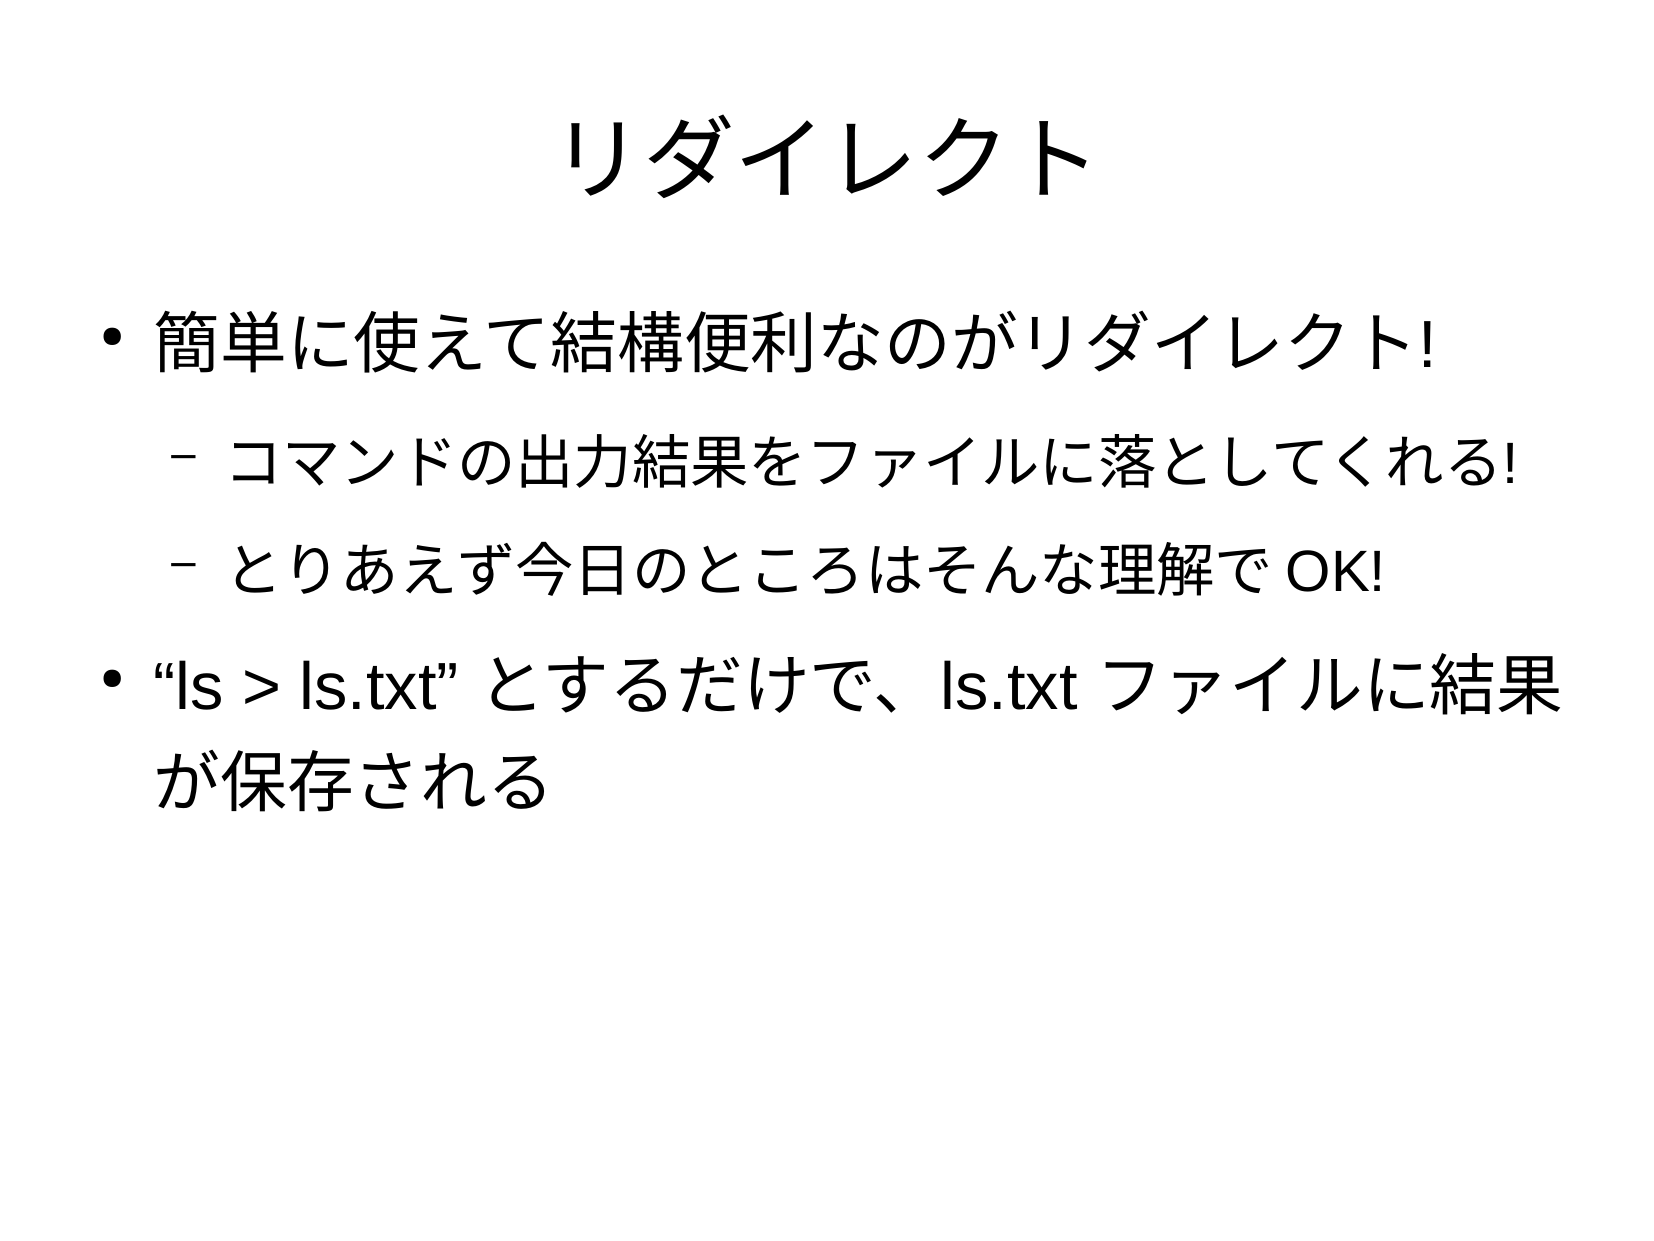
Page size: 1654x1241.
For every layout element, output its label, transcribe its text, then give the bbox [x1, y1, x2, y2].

title リダイレクト [82, 49, 1571, 257]
list 簡単に使えて結構便利なのがリダイレクト! コマンドの出力結果をファイルに落としてくれる! とりあえず今日のところはそんな理解で OK! “ls > ls.txt” とするだけで、ls.txt ファイルに結果が保存される [82, 290, 1571, 1010]
